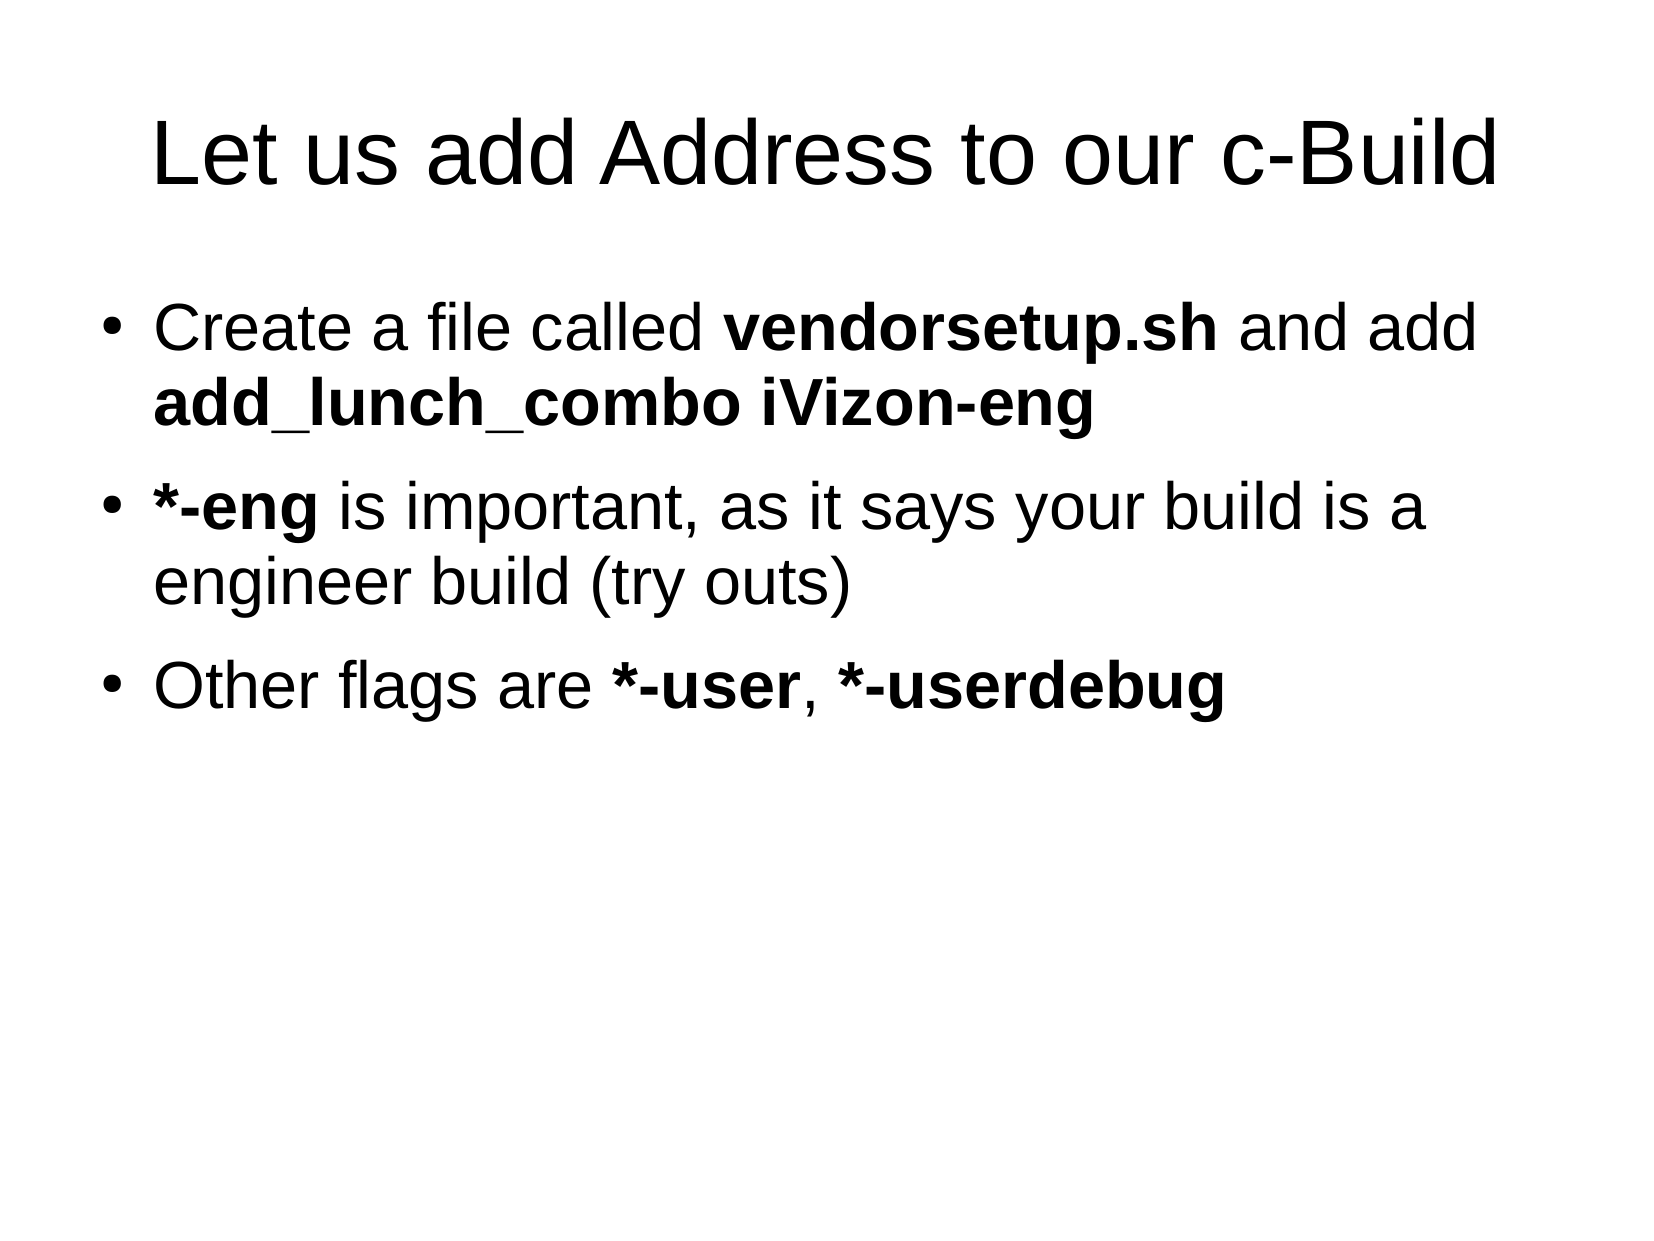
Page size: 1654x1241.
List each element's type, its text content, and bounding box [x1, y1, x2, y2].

list Create a file called vendorsetup.sh and add add_lunch_combo iVizon-eng *-eng is important, as it says your build is a engineer build (try outs) Other flags are *-user, *-userdebug [82, 290, 1538, 1010]
title Let us add Address to our c-Build [82, 49, 1571, 257]
